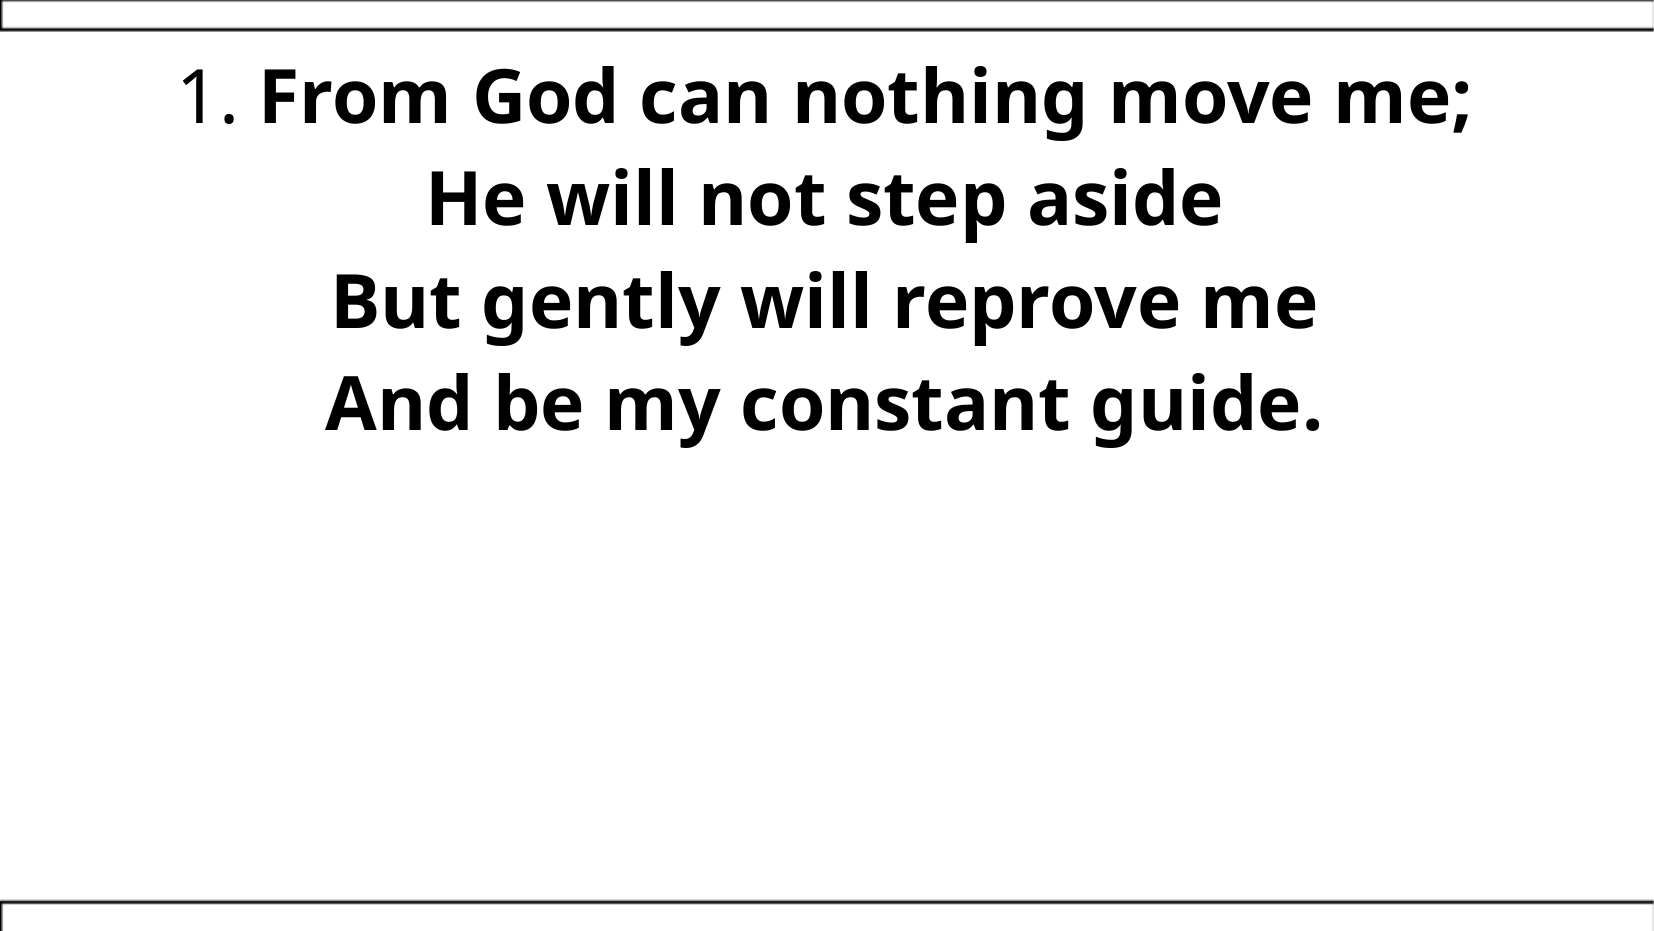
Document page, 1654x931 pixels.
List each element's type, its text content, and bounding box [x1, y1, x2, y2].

picture [0, 0, 1654, 931]
text_box 1. From God can nothing move me; He will not step aside But gently will reprove me And be my constant guide. [90, 35, 1561, 451]
